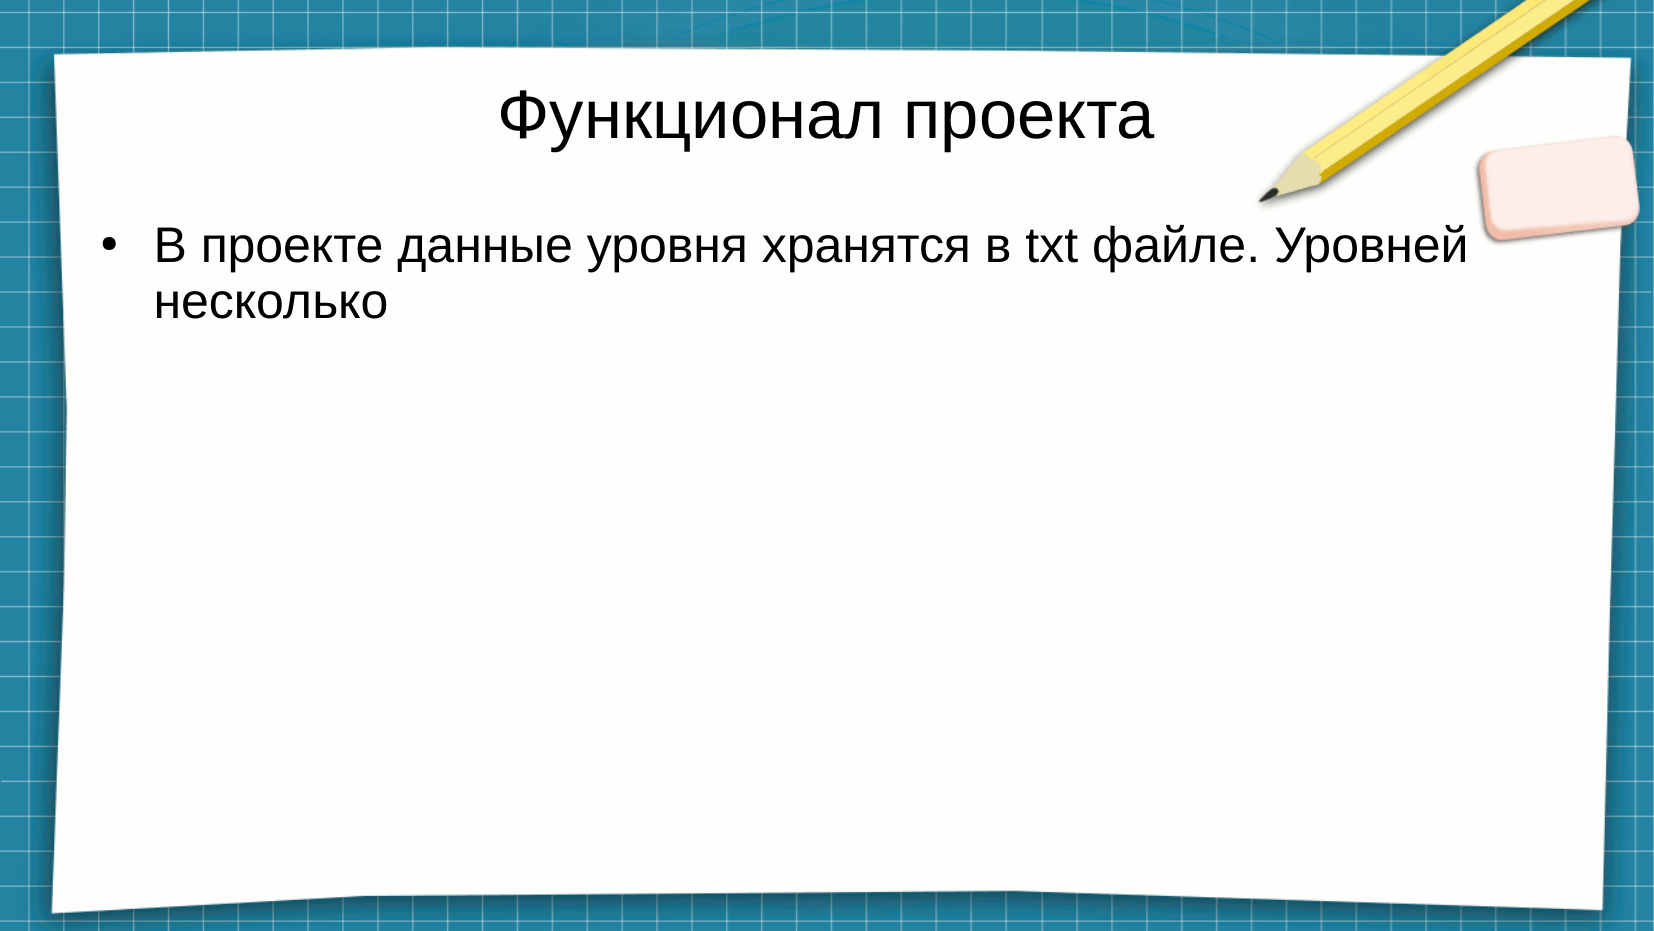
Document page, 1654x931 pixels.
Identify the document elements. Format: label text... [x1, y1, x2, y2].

list В проекте данные уровня хранятся в txt файле. Уровней несколько [82, 217, 1571, 758]
picture [0, 0, 1654, 931]
title Функционал проекта [82, 37, 1571, 193]
